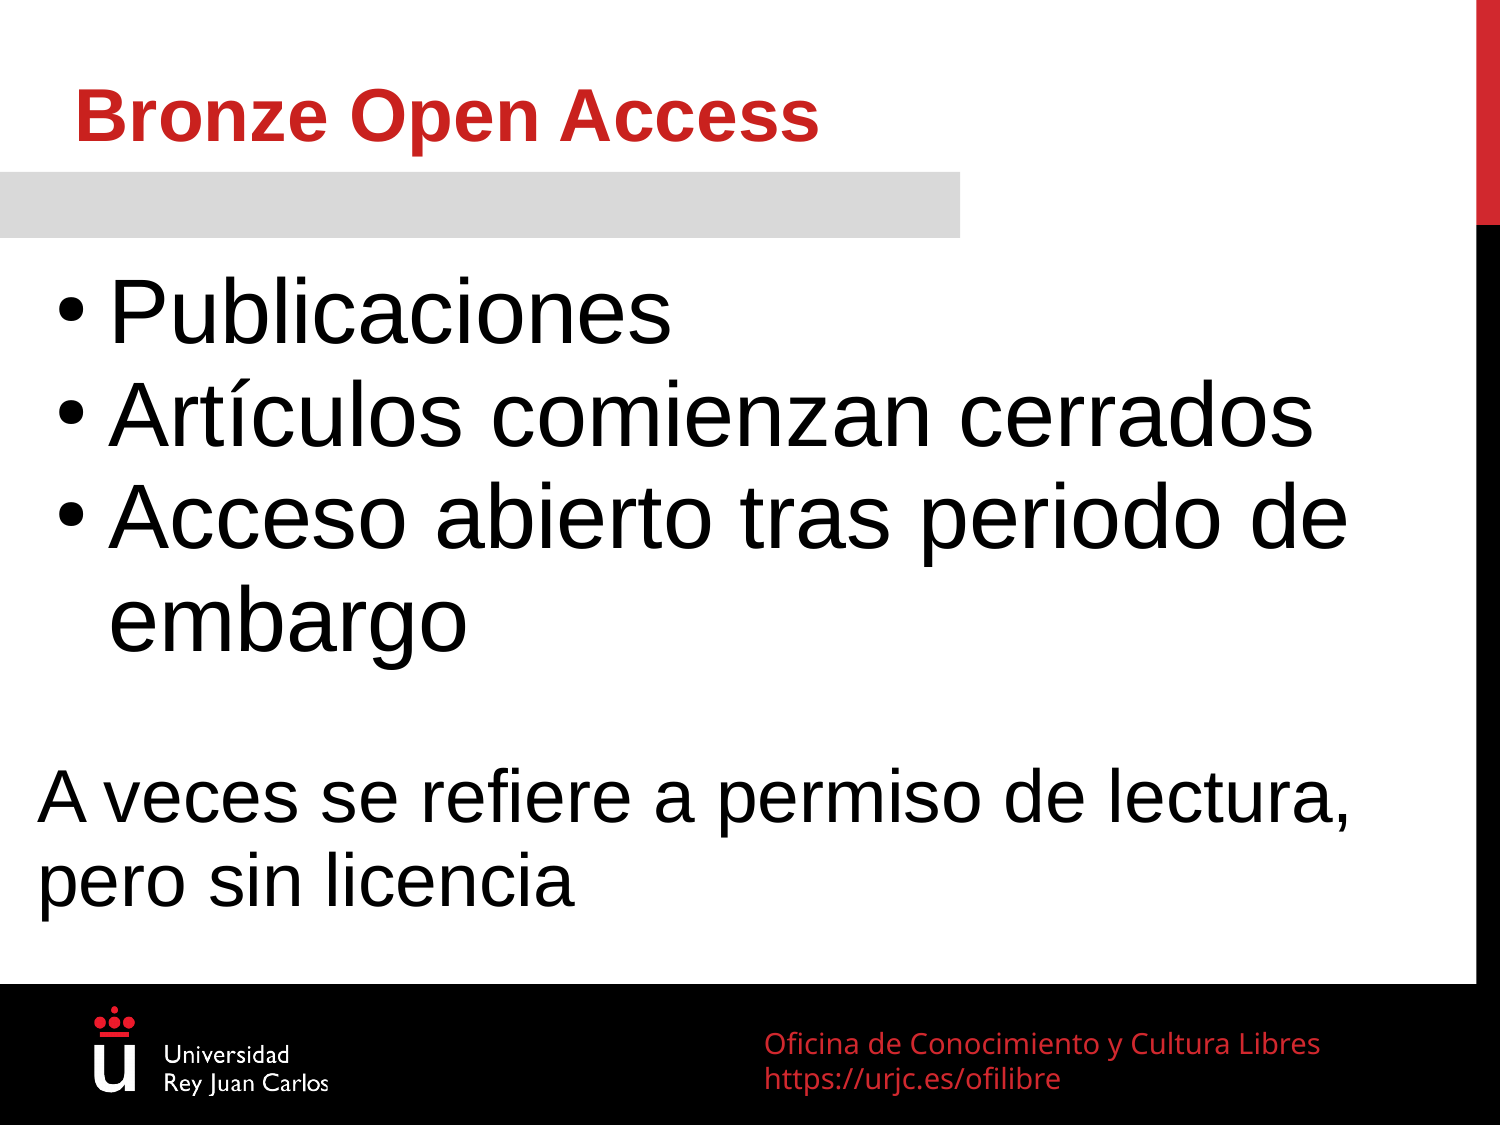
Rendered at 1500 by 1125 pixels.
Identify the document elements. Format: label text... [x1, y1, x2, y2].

text_box [0, 171, 961, 238]
picture [94, 1006, 328, 1096]
text_box Bronze Open Access [60, 66, 991, 249]
text_box Publicaciones Artículos comienzan cerrados Acceso abierto tras periodo de embargo A veces se refiere a permiso de lectura, pero sin licencia [22, 253, 1426, 931]
text_box [0, 984, 1500, 1125]
text_box Oficina de Conocimiento y Cultura Libres https://urjc.es/ofilibre [748, 1017, 1500, 1125]
title [75, 24, 1026, 250]
